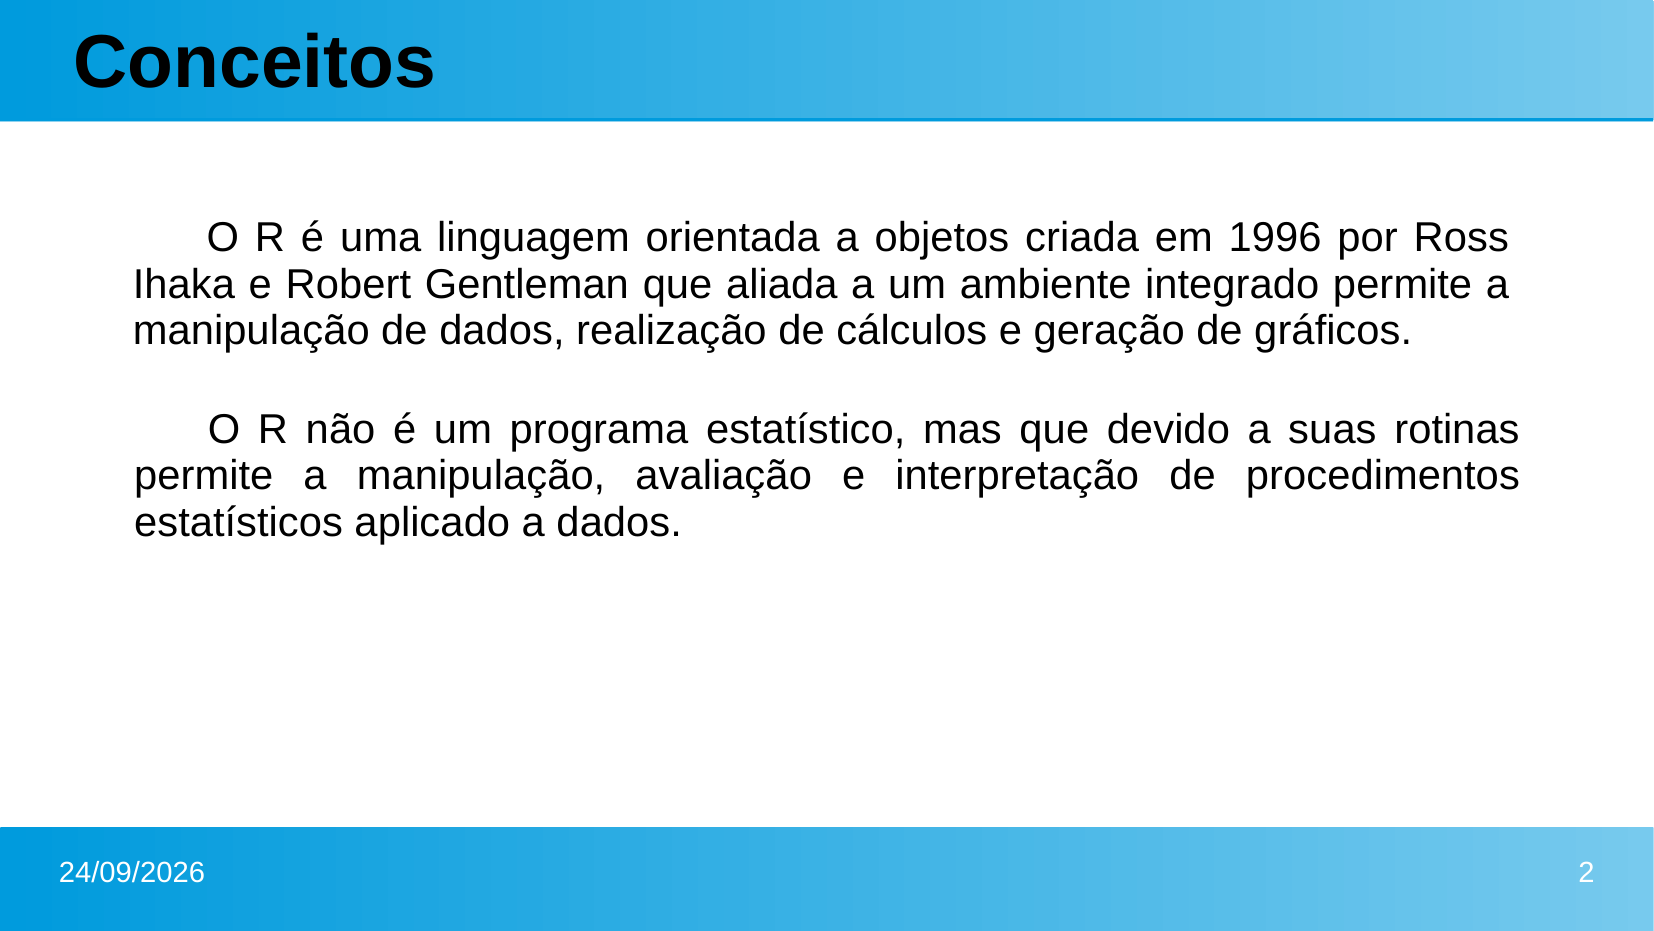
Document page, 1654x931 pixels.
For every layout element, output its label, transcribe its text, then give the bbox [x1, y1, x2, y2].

text_box Conceitos [59, 11, 473, 111]
text_box O R é uma linguagem orientada a objetos criada em 1996 por Ross Ihaka e Robert Gentleman que aliada a um ambiente integrado permite a manipulação de dados, realização de cálculos e geração de gráficos. [118, 206, 1525, 348]
text_box O R não é um programa estatístico, mas que devido a suas rotinas permite a manipulação, avaliação e interpretação de procedimentos estatísticos aplicado a dados. [119, 398, 1536, 540]
